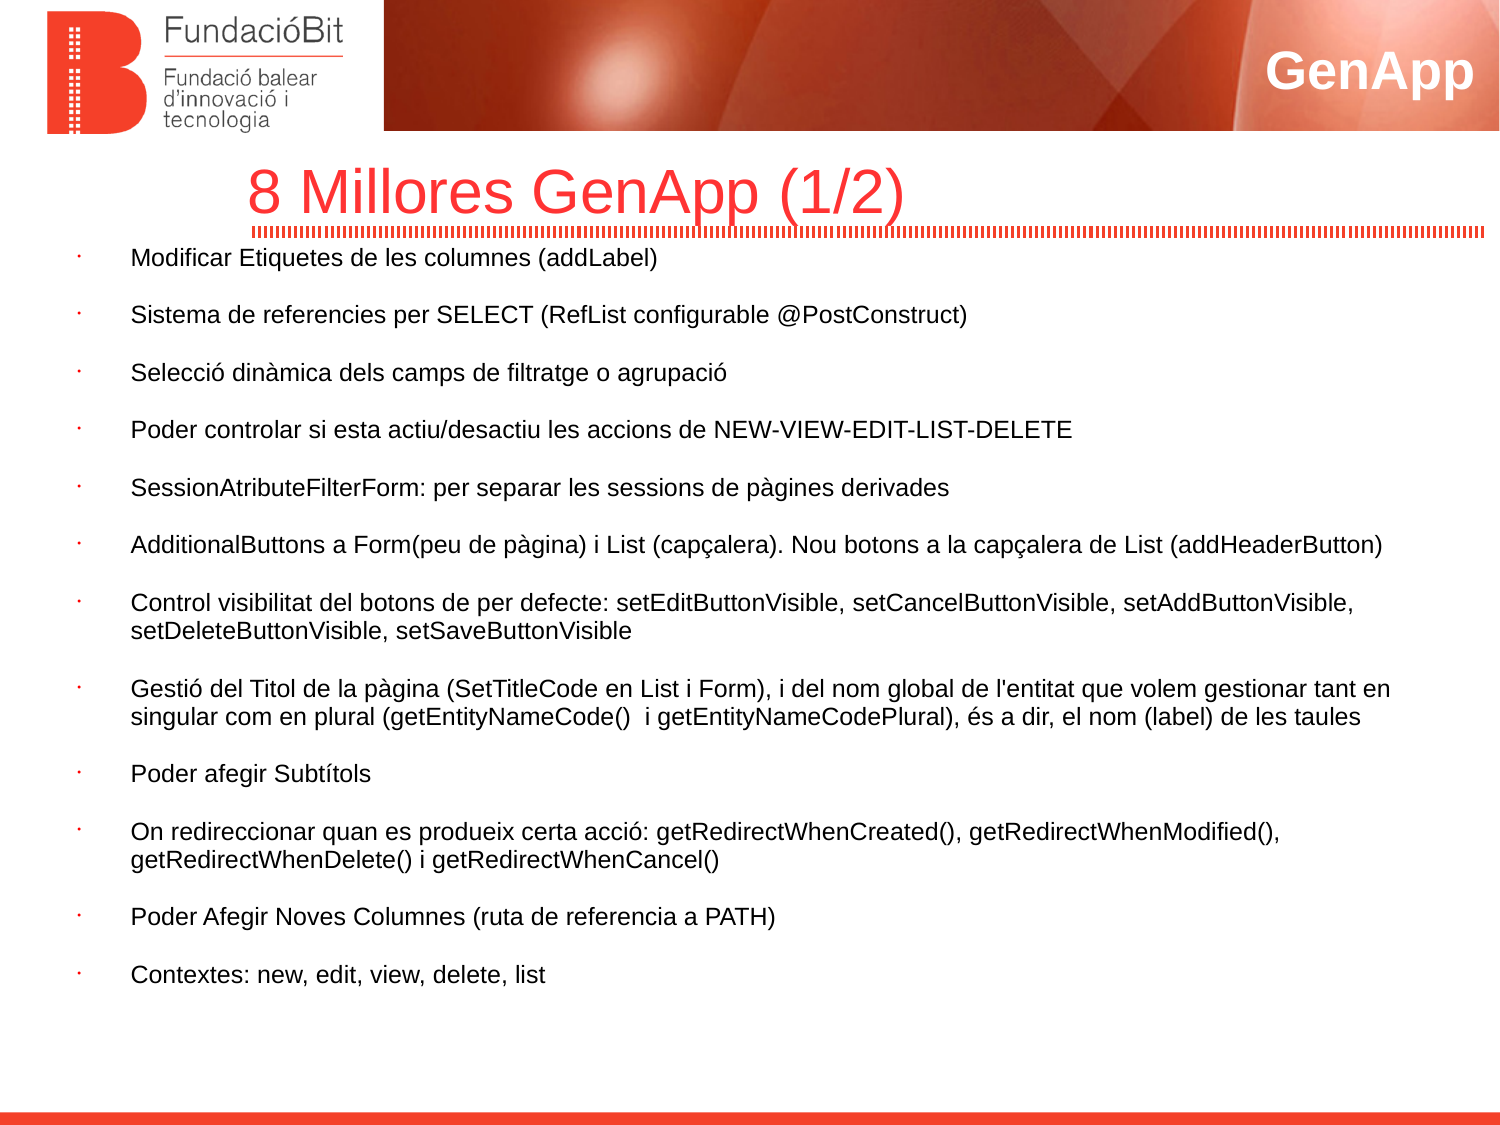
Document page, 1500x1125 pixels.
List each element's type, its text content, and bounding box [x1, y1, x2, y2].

title GenApp [324, 11, 1477, 130]
text_box 8 Millores GenApp (1/2) [75, 156, 1485, 232]
picture [47, 11, 343, 134]
picture [383, 0, 1500, 131]
list Modificar Etiquetes de les columnes (addLabel) Sistema de referencies per SELECT (RefList configurable @PostConstruct) Selecció dinàmica dels camps de filtratge o agrupació Poder controlar si esta actiu/desactiu les accions de NEW-VIEW-EDIT-LIST-DELETE SessionAtributeFilterForm: per separar les sessions de pàgines derivades AdditionalButtons a Form(peu de pàgina) i List (capçalera). Nou botons a la capçalera de List (addHeaderButton) Control visibilitat del botons de per defecte: setEditButtonVisible, setCancelButtonVisible, setAddButtonVisible, setDeleteButtonVisible, setSaveButtonVisible Gestió del Titol de la pàgina (SetTitleCode en List i Form), i del nom global de l'entitat que volem gestionar tant en singular com en plural (getEntityNameCode() i getEntityNameCodePlural), és a dir, el nom (label) de les taules Poder afegir Subtítols On redireccionar quan es produeix certa acció: getRedirectWhenCreated(), getRedirectWhenModified(), getRedirectWhenDelete() i getRedirectWhenCancel() Poder Afegir Noves Columnes (ruta de referencia a PATH) Contextes: new, edit, view, delete, list [59, 243, 1410, 1050]
list [75, 232, 1425, 407]
